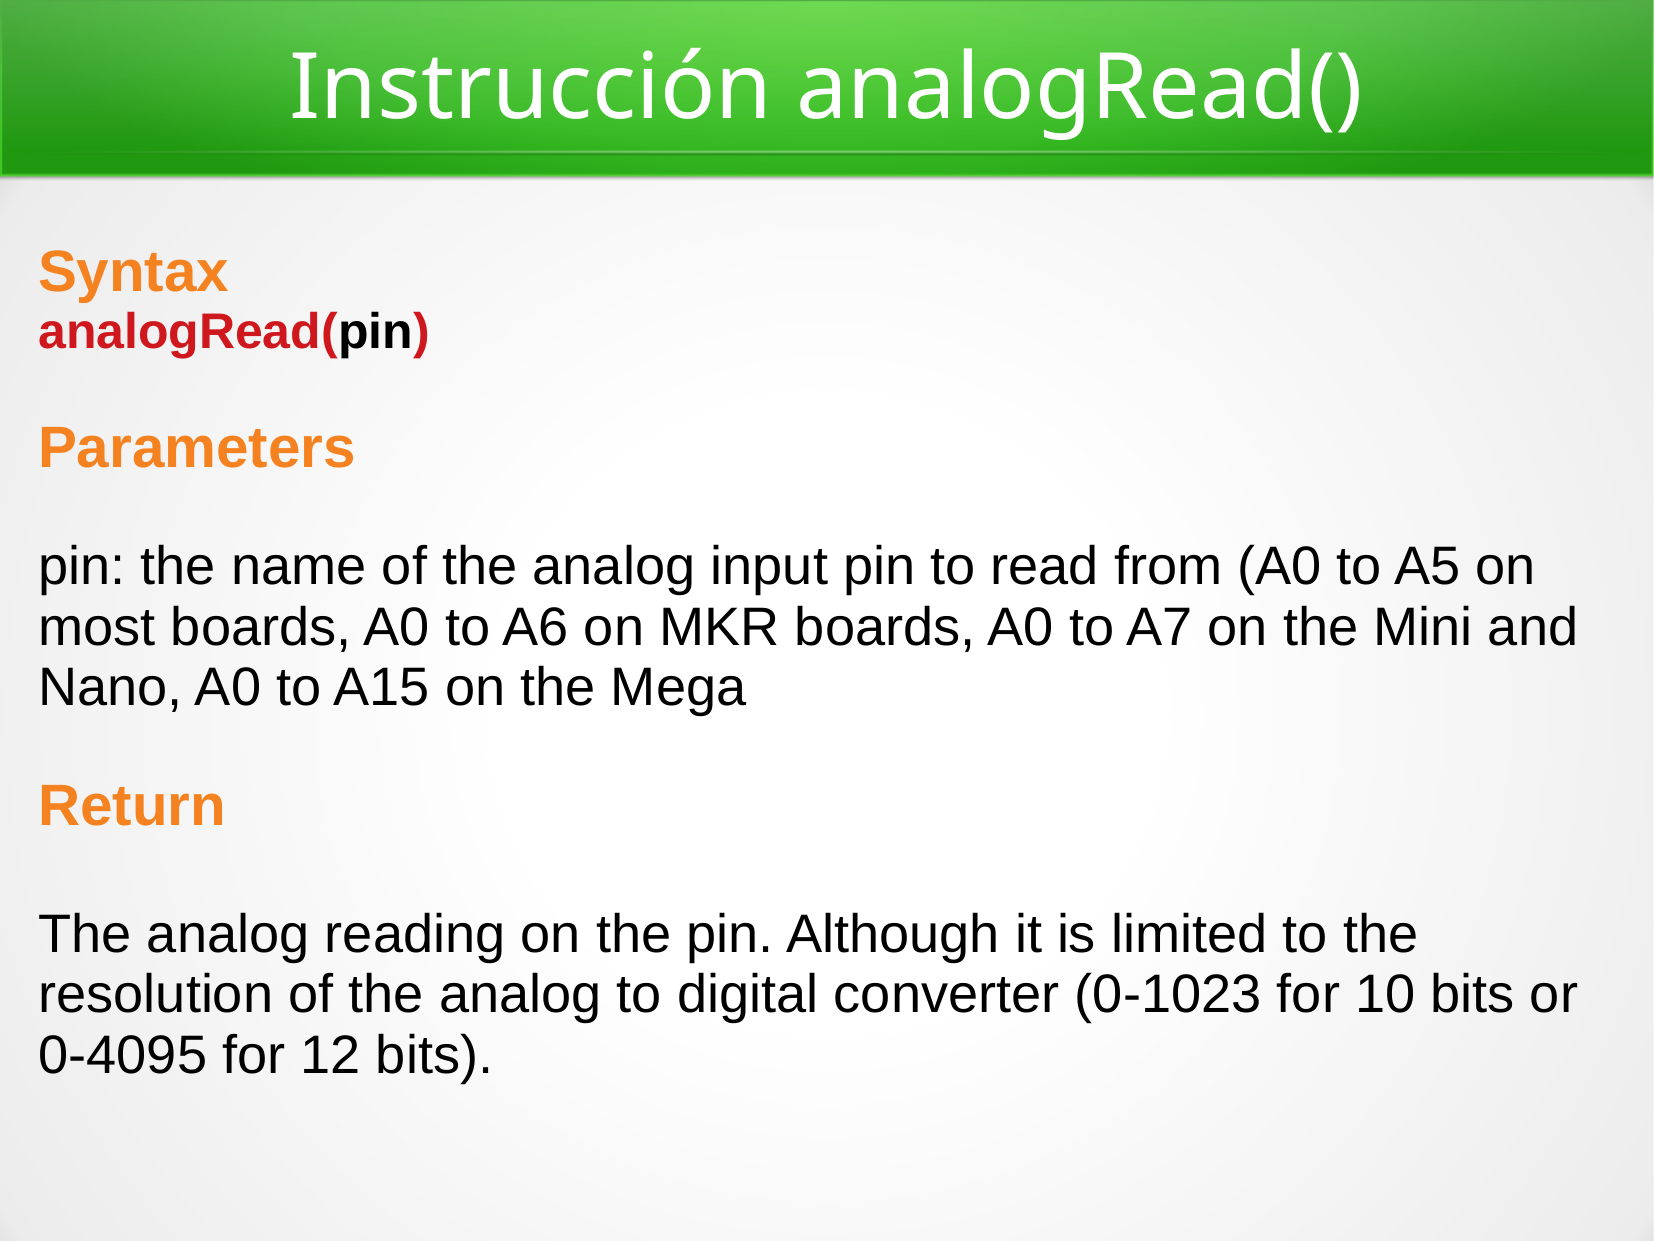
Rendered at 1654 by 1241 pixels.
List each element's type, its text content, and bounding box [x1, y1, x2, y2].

picture [0, 0, 1654, 1241]
text_box Syntax analogRead(pin) Parameters pin: the name of the analog input pin to read from (A0 to A5 on most boards, A0 to A6 on MKR boards, A0 to A7 on the Mini and Nano, A0 to A15 on the Mega Return The analog reading on the pin. Although it is limited to the resolution of the analog to digital converter (0-1023 for 10 bits or 0-4095 for 12 bits). [23, 188, 1654, 1170]
title Instrucción analogRead() [82, 11, 1571, 154]
